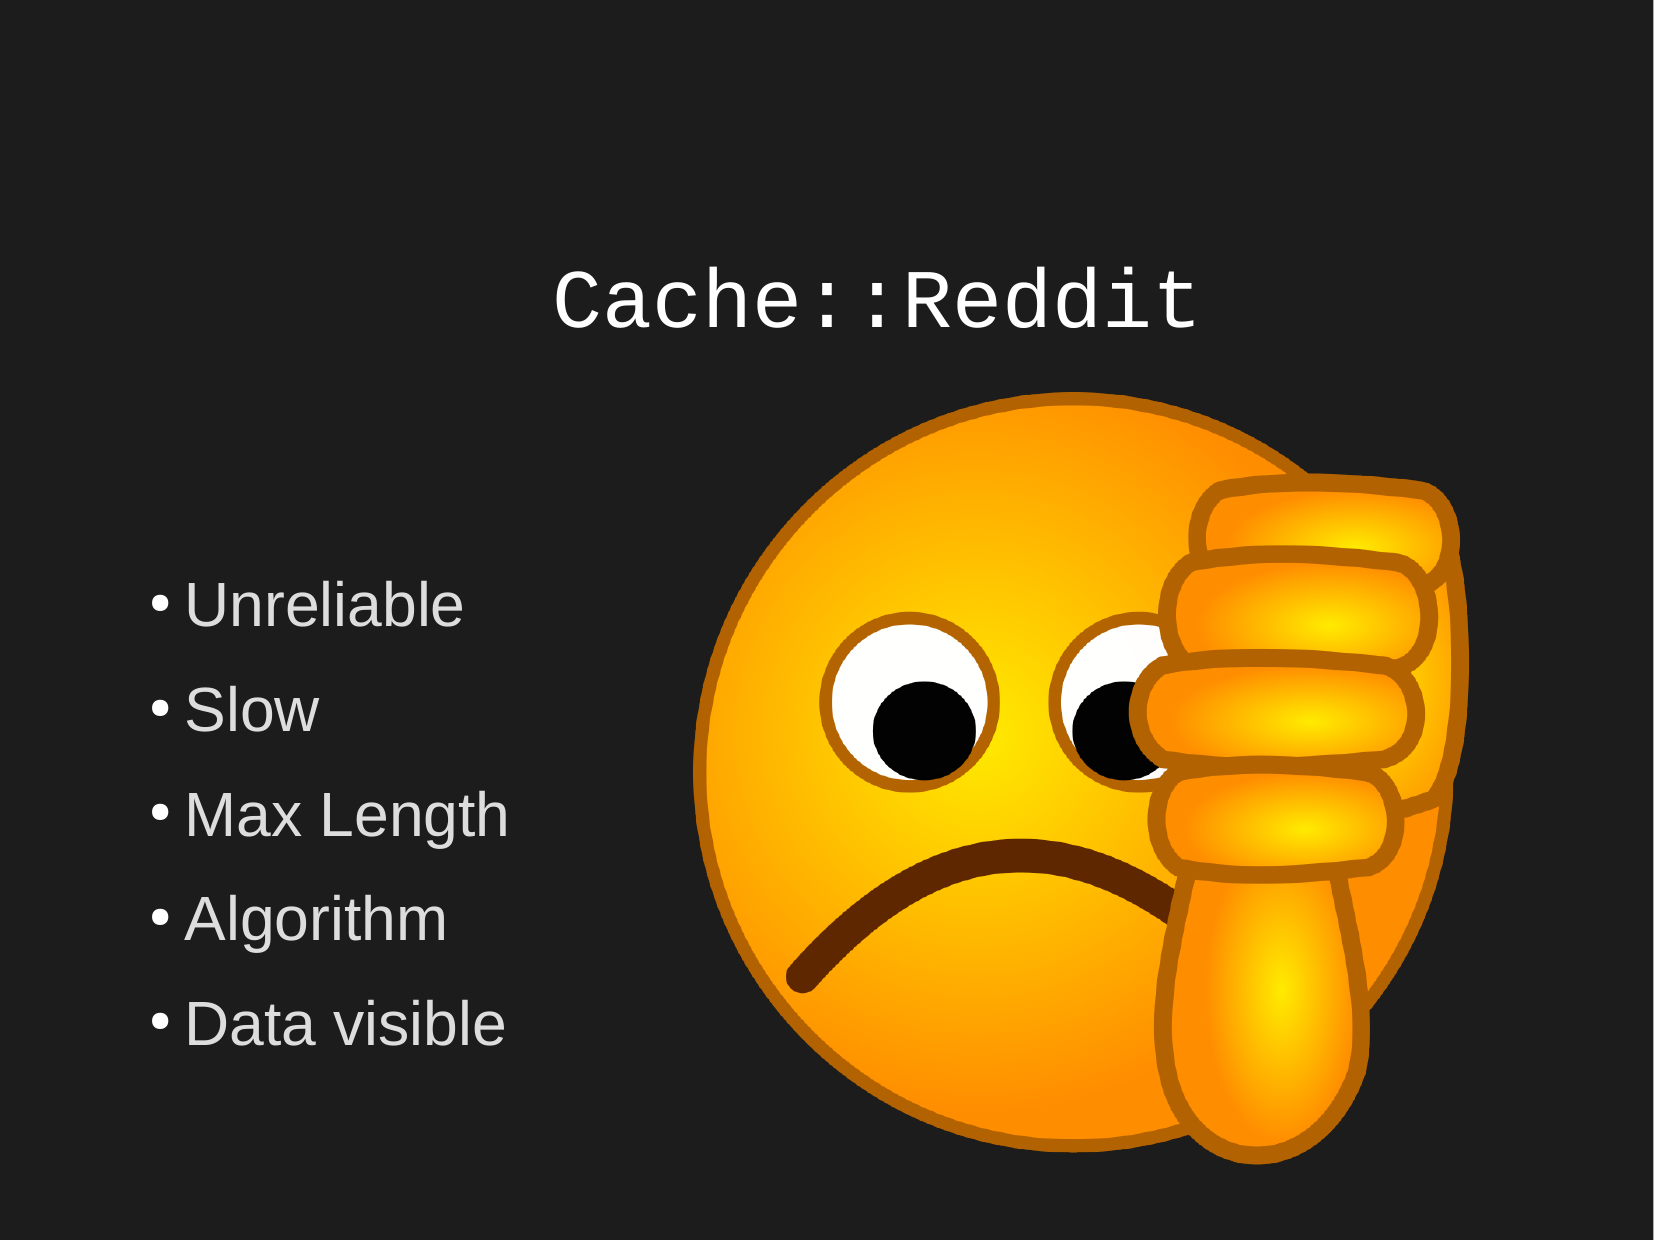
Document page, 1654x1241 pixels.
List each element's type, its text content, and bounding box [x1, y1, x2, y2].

text_box Cache::Reddit Unreliable Slow Max Length Algorithm Data visible [134, 250, 1621, 1039]
picture [675, 374, 1471, 1171]
